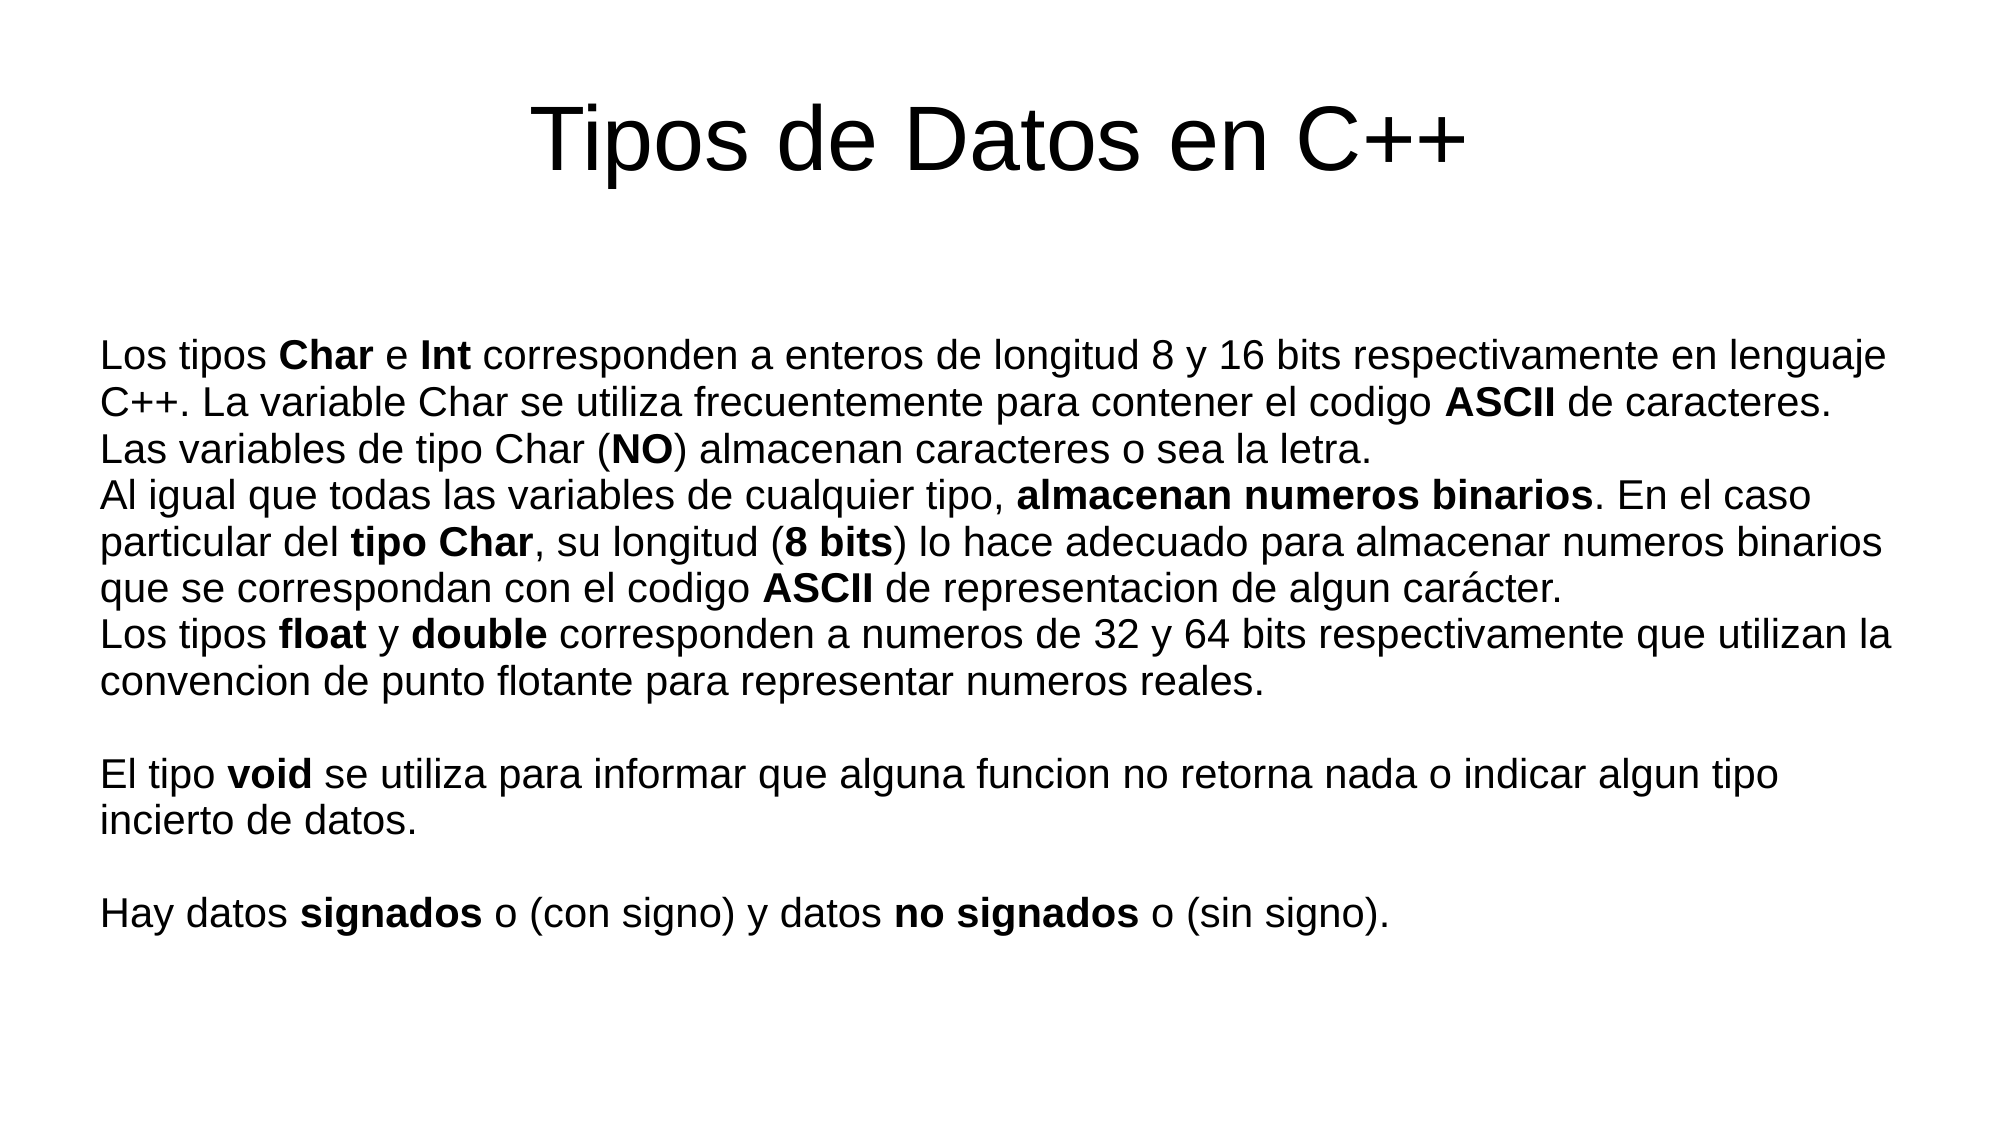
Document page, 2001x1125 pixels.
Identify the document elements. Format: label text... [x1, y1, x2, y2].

title Tipos de Datos en C++ [99, 44, 1900, 233]
subtitle Los tipos Char e Int corresponden a enteros de longitud 8 y 16 bits respectivamente en lenguaje C++. La variable Char se utiliza frecuentemente para contener el codigo ASCII de caracteres. Las variables de tipo Char (NO) almacenan caracteres o sea la letra. Al igual que todas las variables de cualquier tipo, almacenan numeros binarios. En el caso particular del tipo Char, su longitud (8 bits) lo hace adecuado para almacenar numeros binarios que se correspondan con el codigo ASCII de representacion de algun carácter. Los tipos float y double corresponden a numeros de 32 y 64 bits respectivamente que utilizan la convencion de punto flotante para representar numeros reales. El tipo void se utiliza para informar que alguna funcion no retorna nada o indicar algun tipo incierto de datos. Hay datos signados o (con signo) y datos no signados o (sin signo). [99, 263, 1900, 1006]
